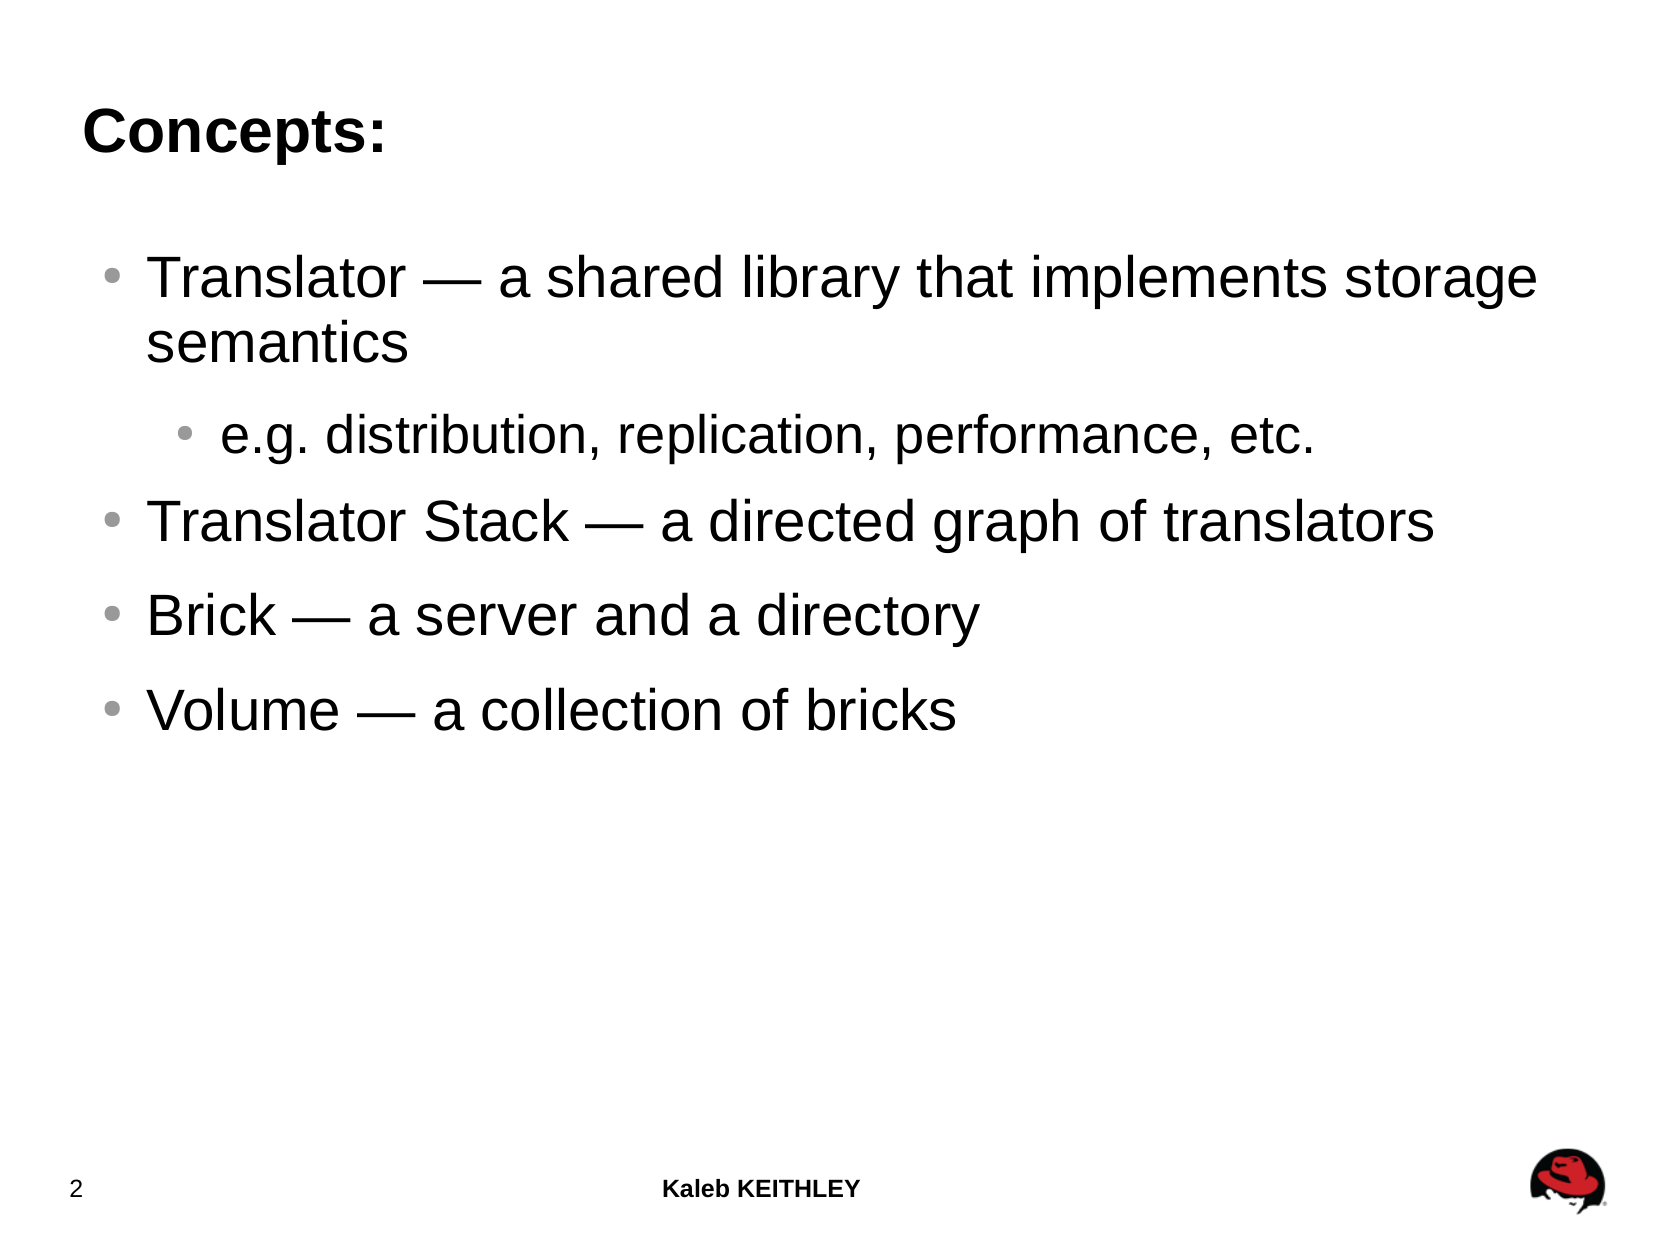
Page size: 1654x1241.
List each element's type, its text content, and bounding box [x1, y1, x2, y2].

title Concepts: [82, 37, 1571, 226]
picture [1529, 1146, 1613, 1224]
list Translator — a shared library that implements storage semantics e.g. distribution, replication, performance, etc. Translator Stack — a directed graph of translators Brick — a server and a directory Volume — a collection of bricks [86, 244, 1576, 1039]
